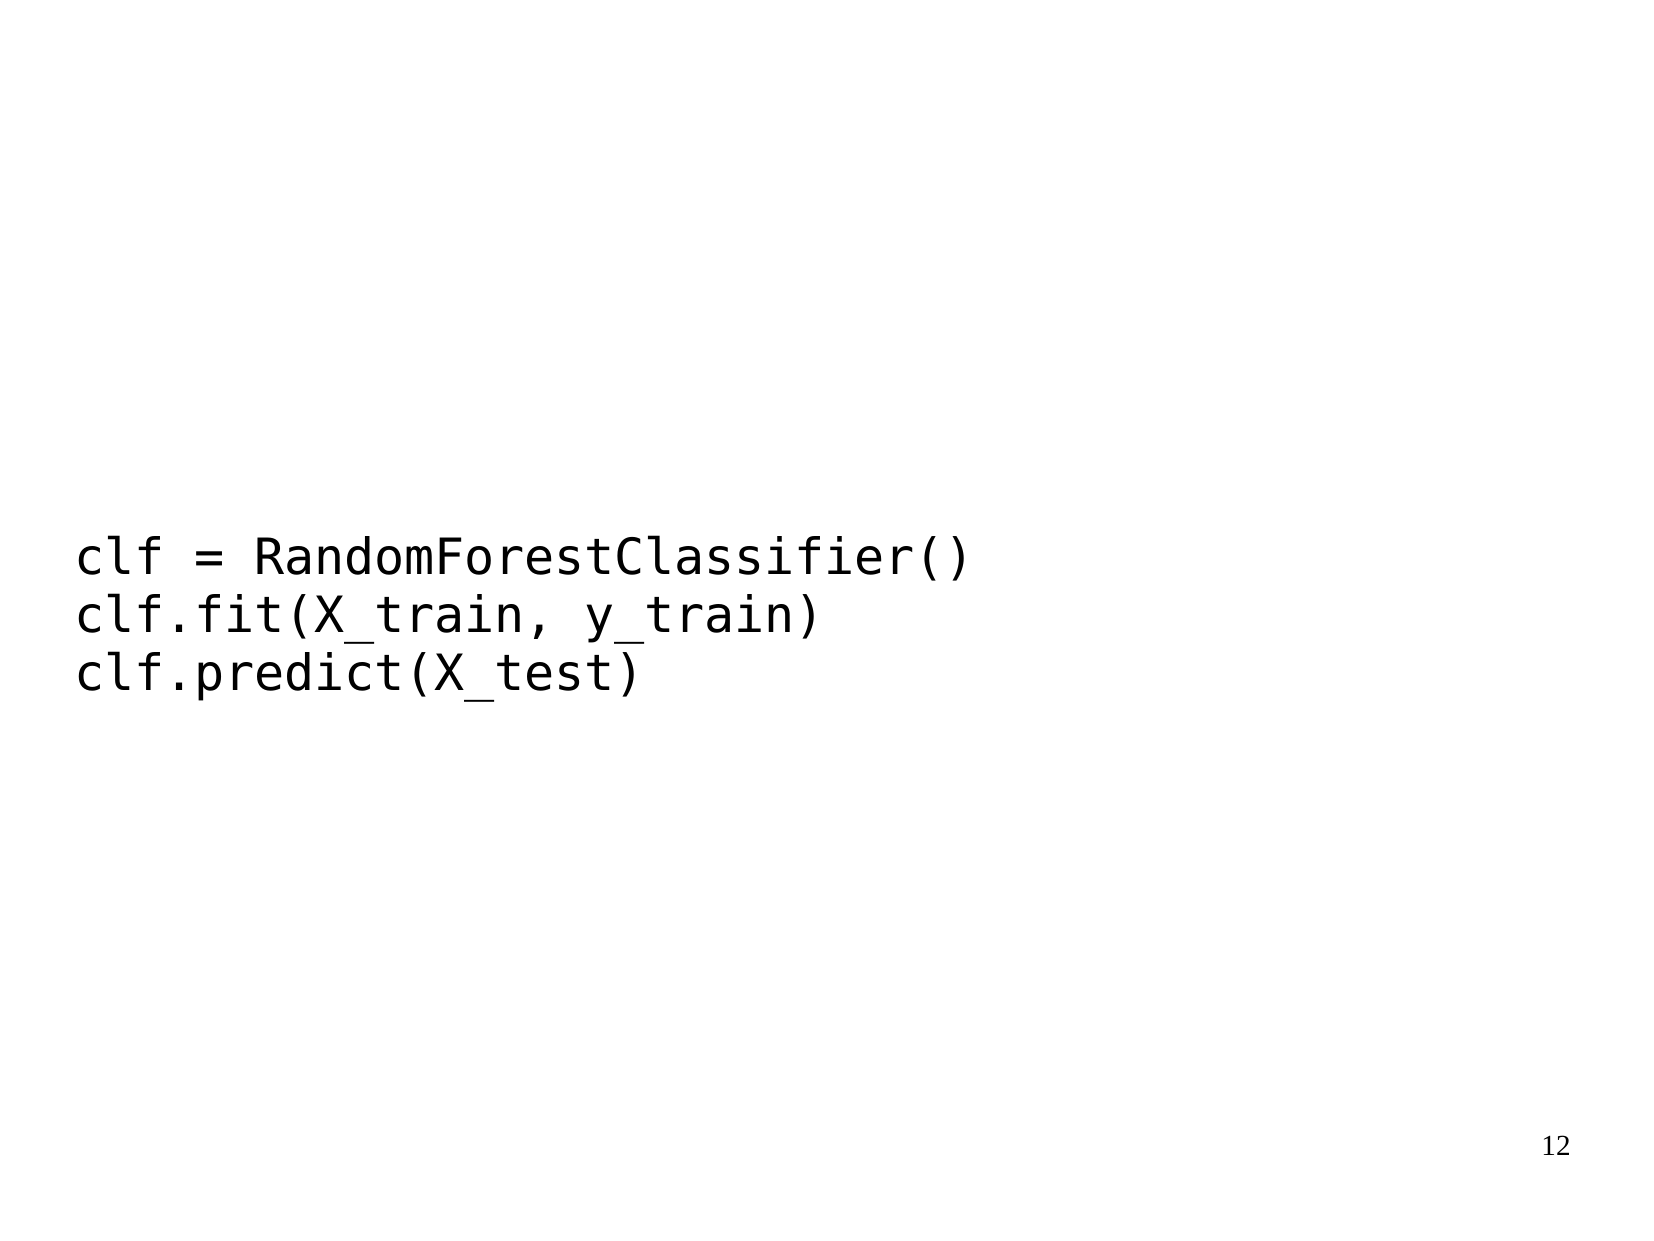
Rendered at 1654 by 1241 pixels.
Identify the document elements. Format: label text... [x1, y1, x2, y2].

text_box clf = RandomForestClassifier() clf.fit(X_train, y_train) clf.predict(X_test) [74, 405, 1605, 826]
